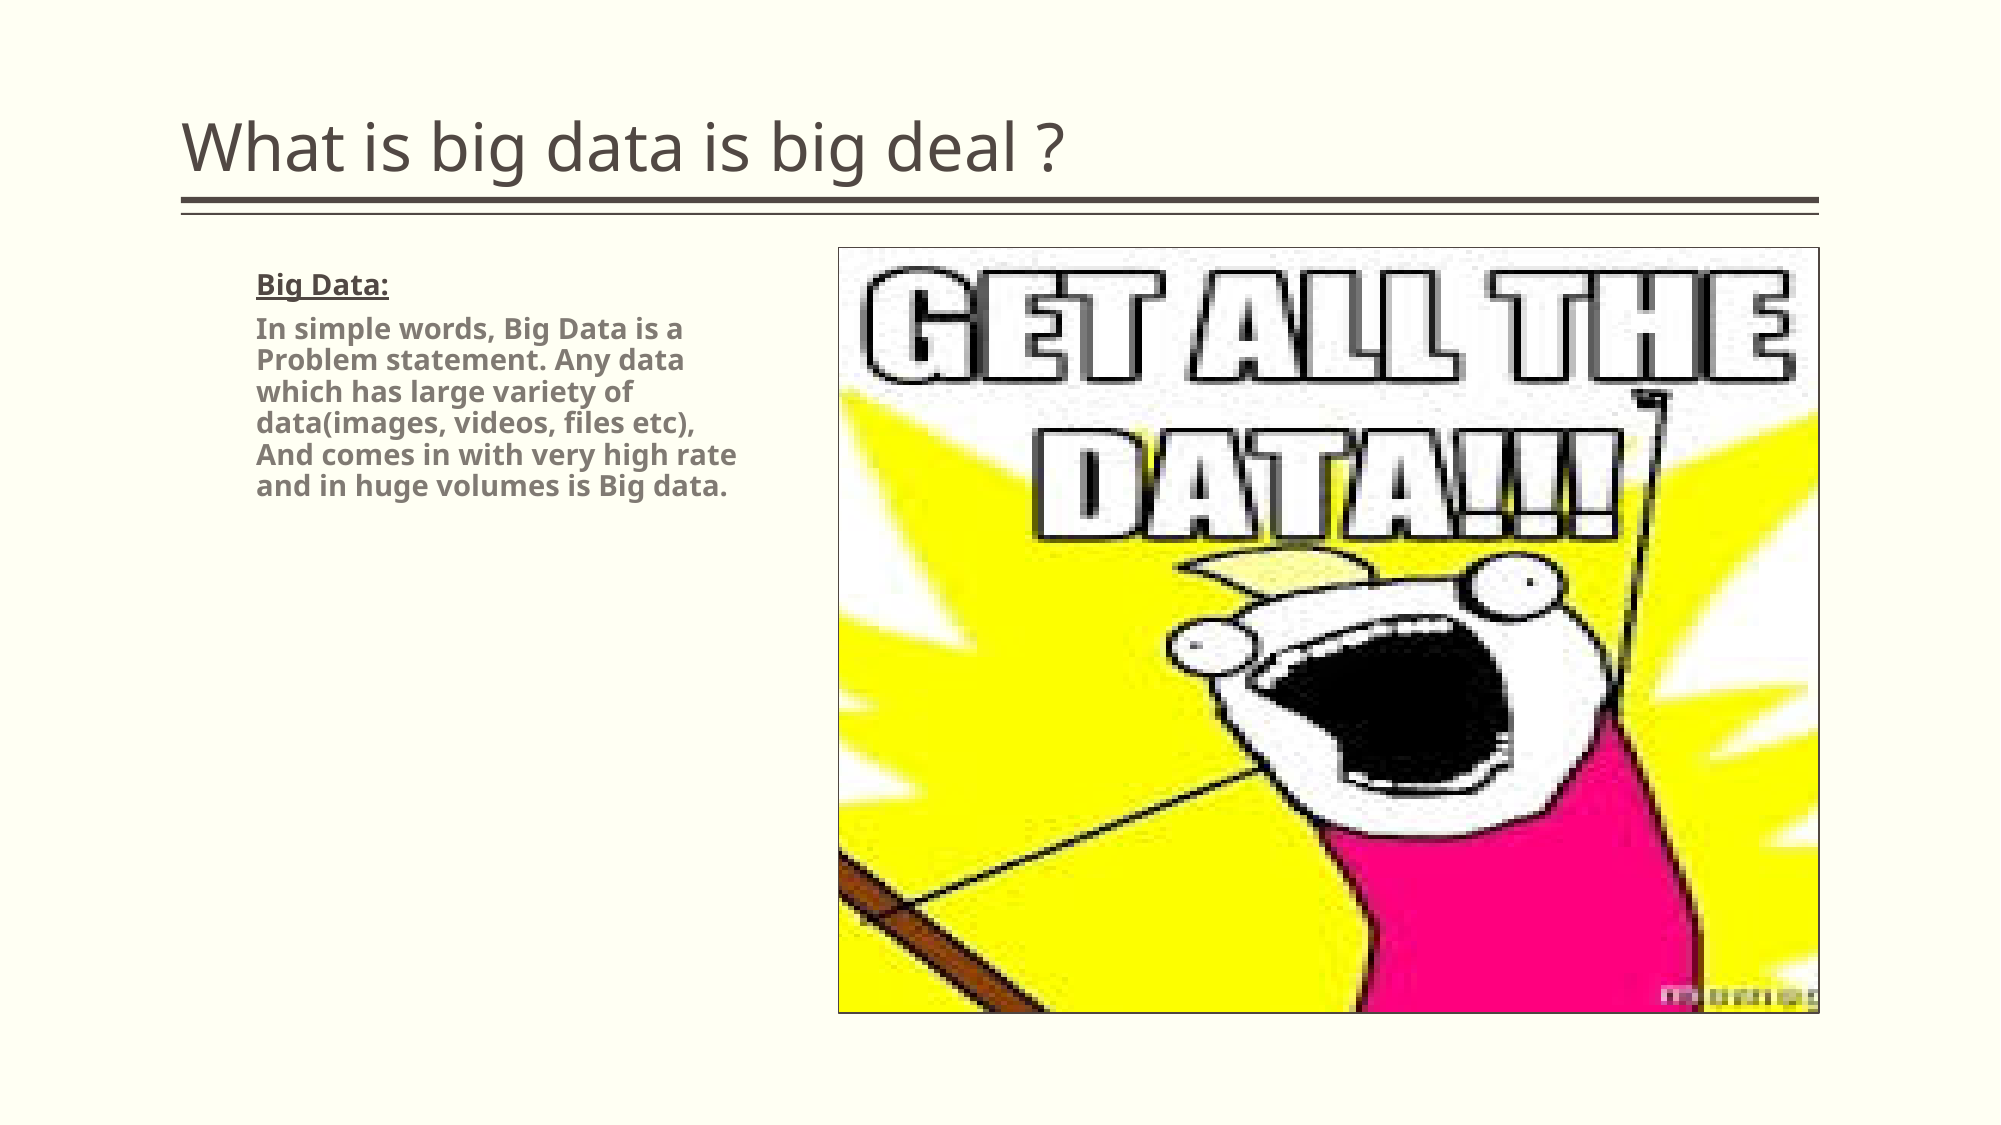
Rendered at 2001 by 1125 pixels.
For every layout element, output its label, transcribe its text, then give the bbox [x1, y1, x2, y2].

picture [838, 248, 1819, 1013]
list Big Data: In simple words, Big Data is a Problem statement. Any data which has large variety of data(images, videos, files etc), And comes in with very high rate and in huge volumes is Big data. [181, 262, 739, 1013]
title What is big data is big deal ? [181, 12, 1819, 193]
